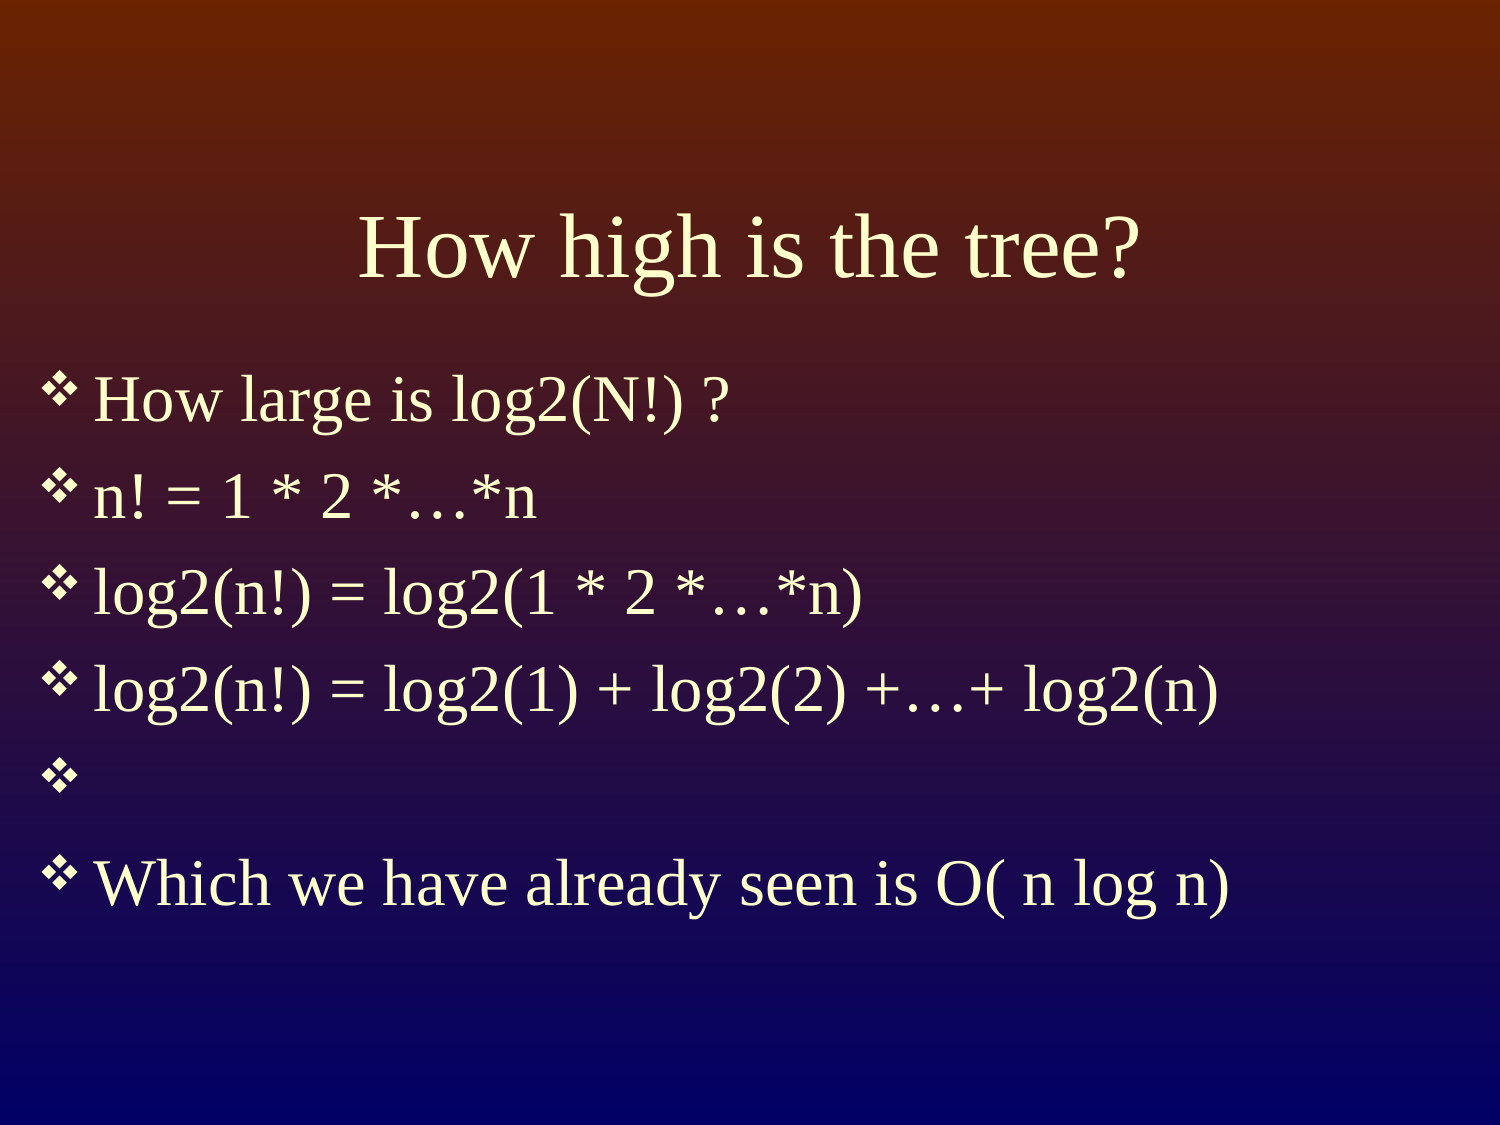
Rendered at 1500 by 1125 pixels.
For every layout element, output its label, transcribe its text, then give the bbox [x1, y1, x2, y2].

title How high is the tree? [22, 145, 1480, 336]
list How large is log2(N!) ? n! = 1 * 2 *…*n log2(n!) = log2(1 * 2 *…*n) log2(n!) = log2(1) + log2(2) +…+ log2(n) Which we have already seen is O( n log n) [22, 347, 1482, 1026]
